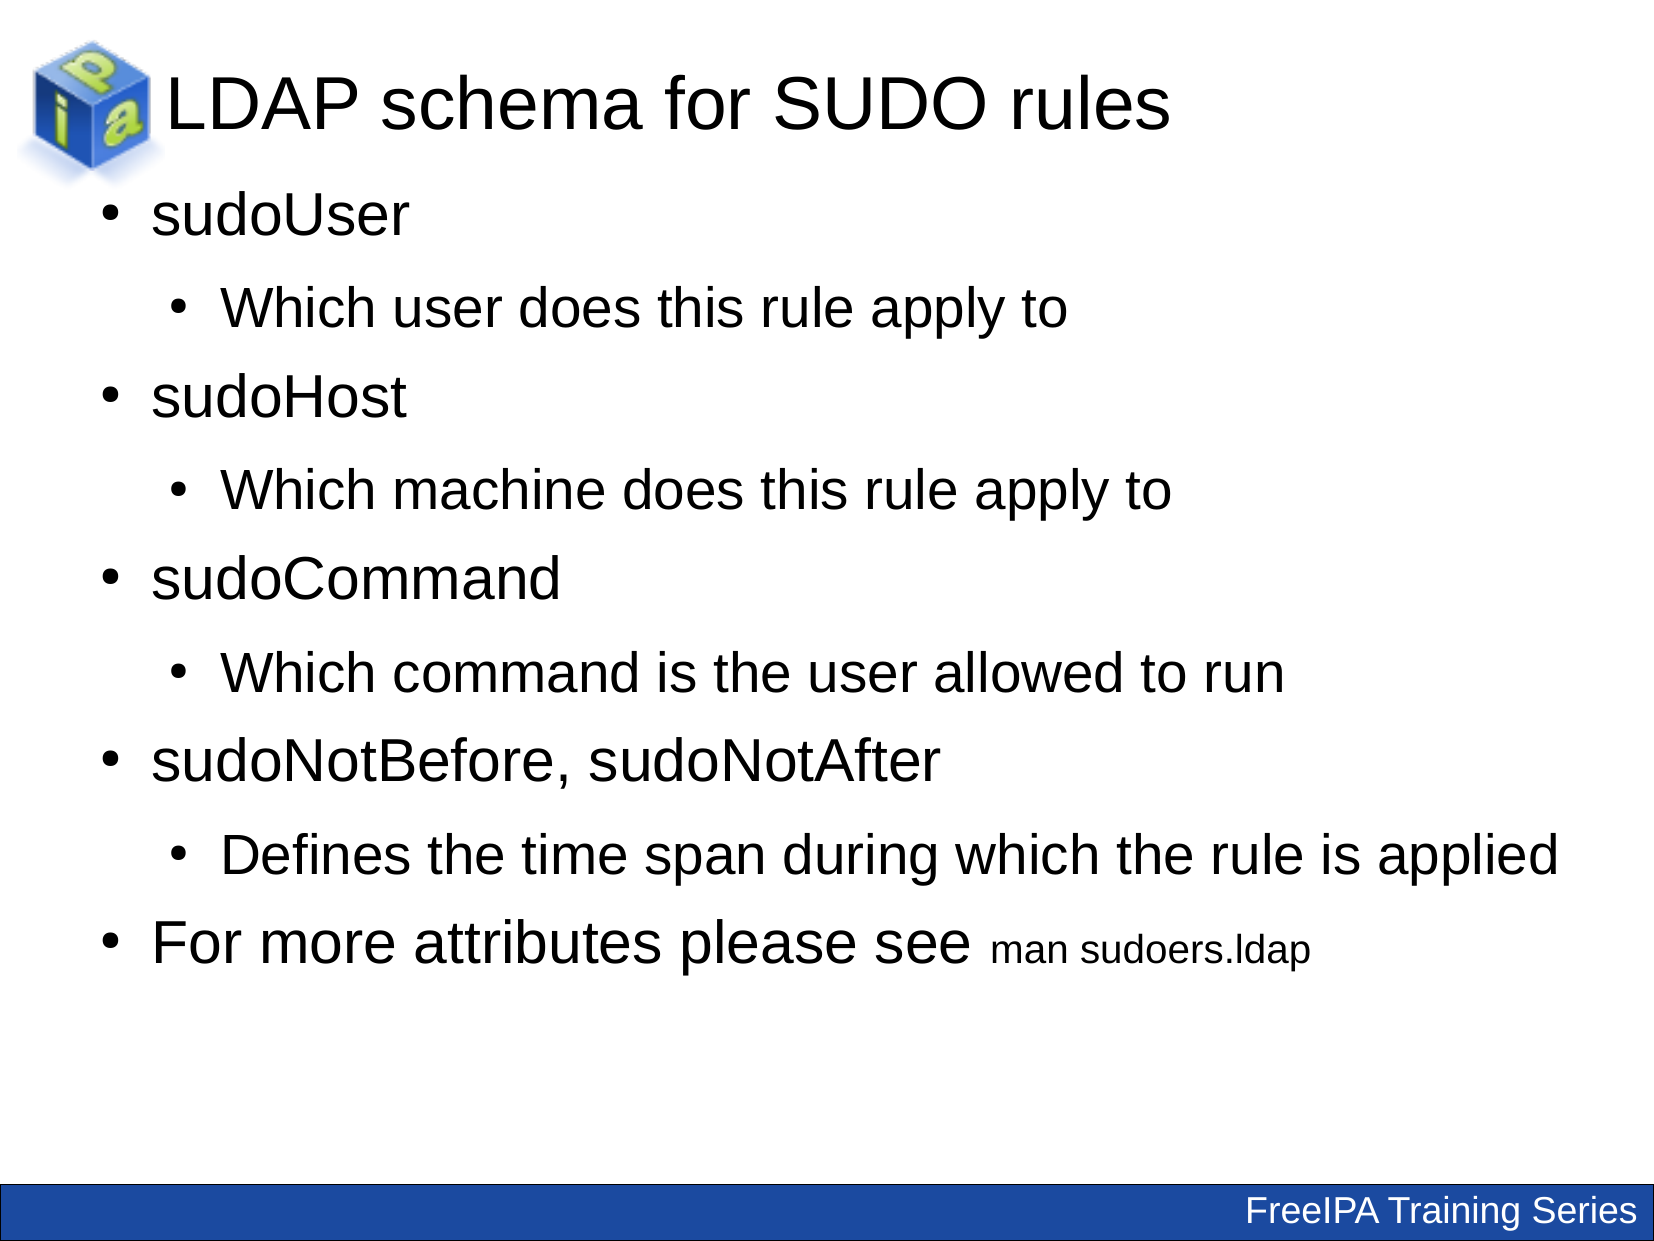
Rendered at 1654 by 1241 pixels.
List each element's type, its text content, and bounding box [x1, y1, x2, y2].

picture [17, 34, 165, 193]
title LDAP schema for SUDO rules [165, 0, 1654, 208]
list sudoUser Which user does this rule apply to sudoHost Which machine does this rule apply to sudoCommand Which command is the user allowed to run sudoNotBefore, sudoNotAfter Defines the time span during which the rule is applied For more attributes please see man sudoers.ldap [82, 180, 1571, 1037]
